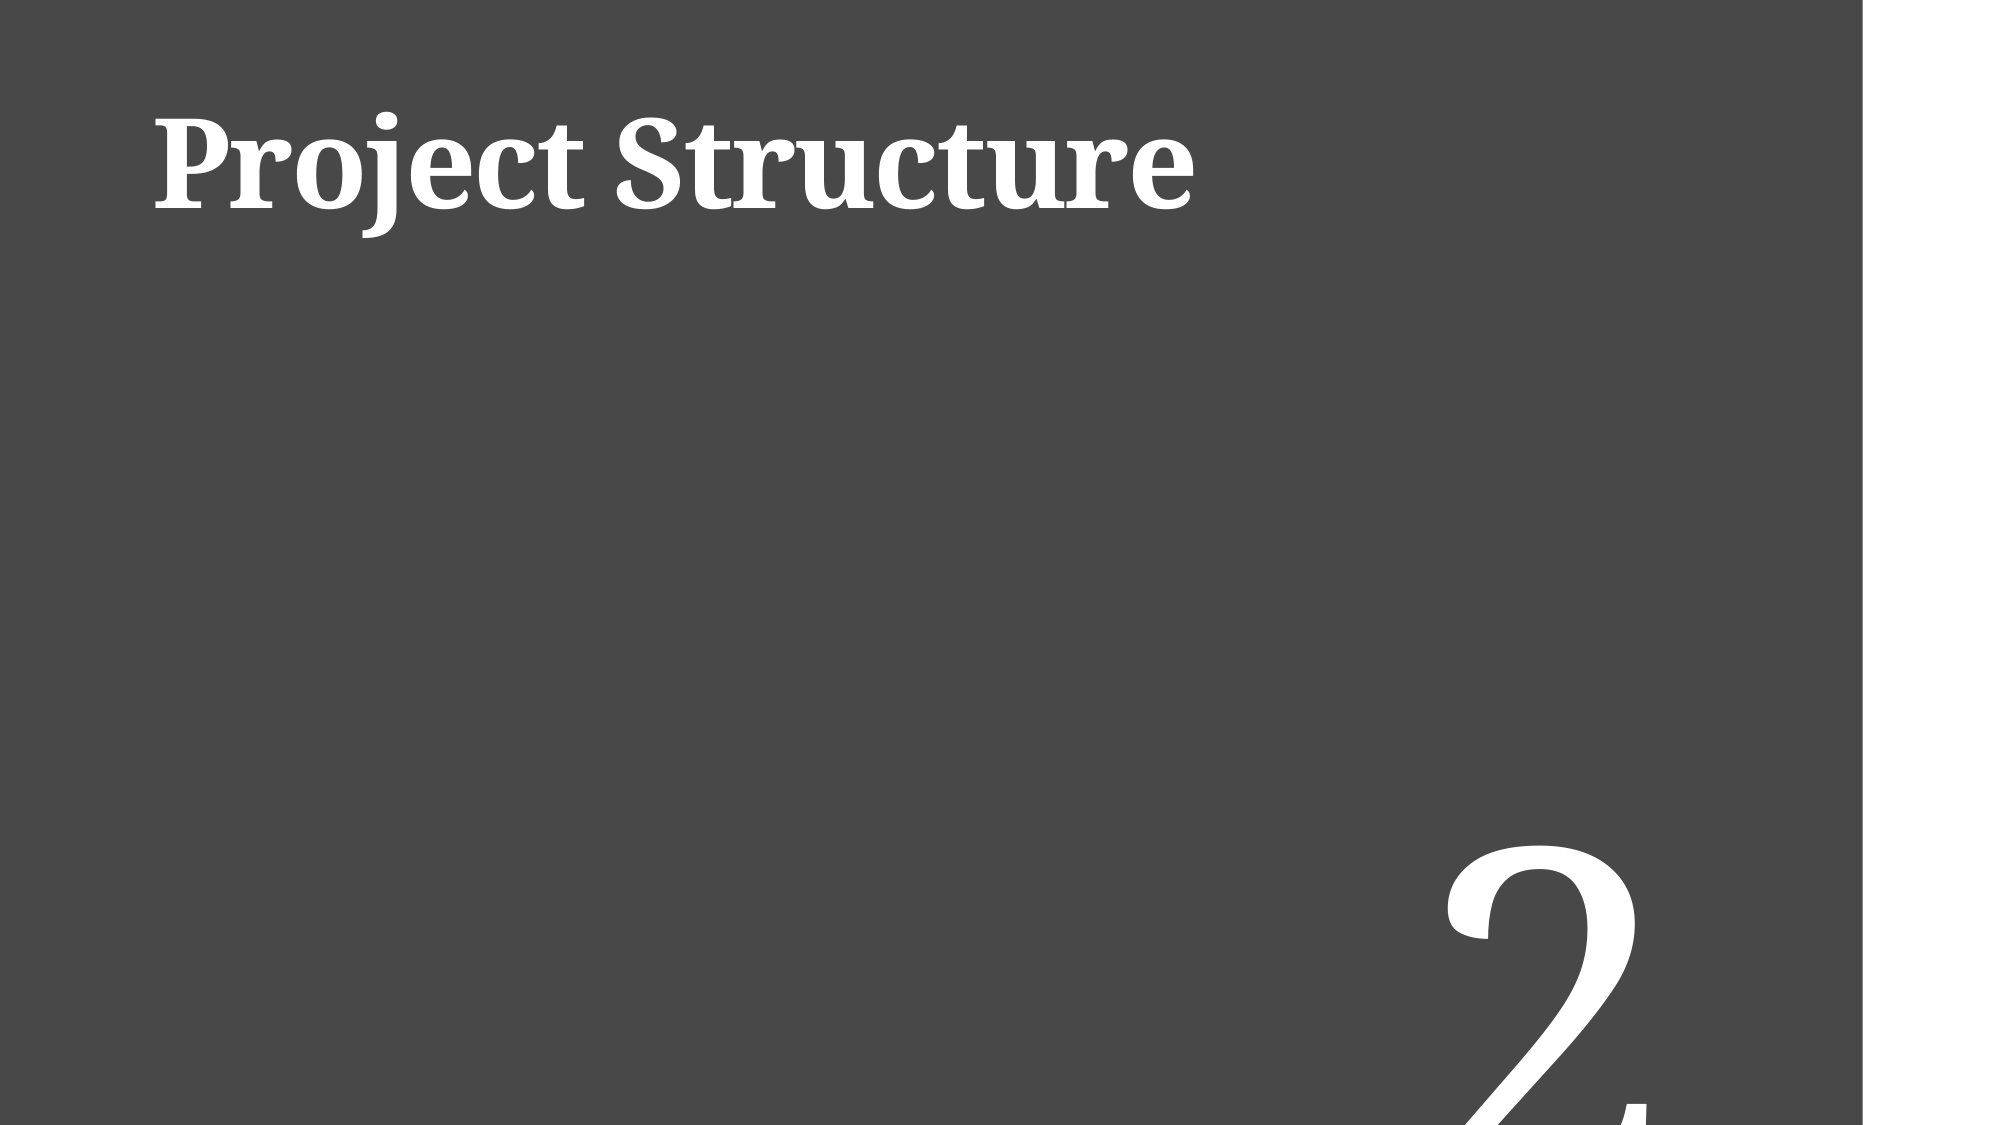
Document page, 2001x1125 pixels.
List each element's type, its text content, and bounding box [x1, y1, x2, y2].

list 2 [1399, 774, 1808, 1125]
title Project Structure [78, 59, 1460, 278]
